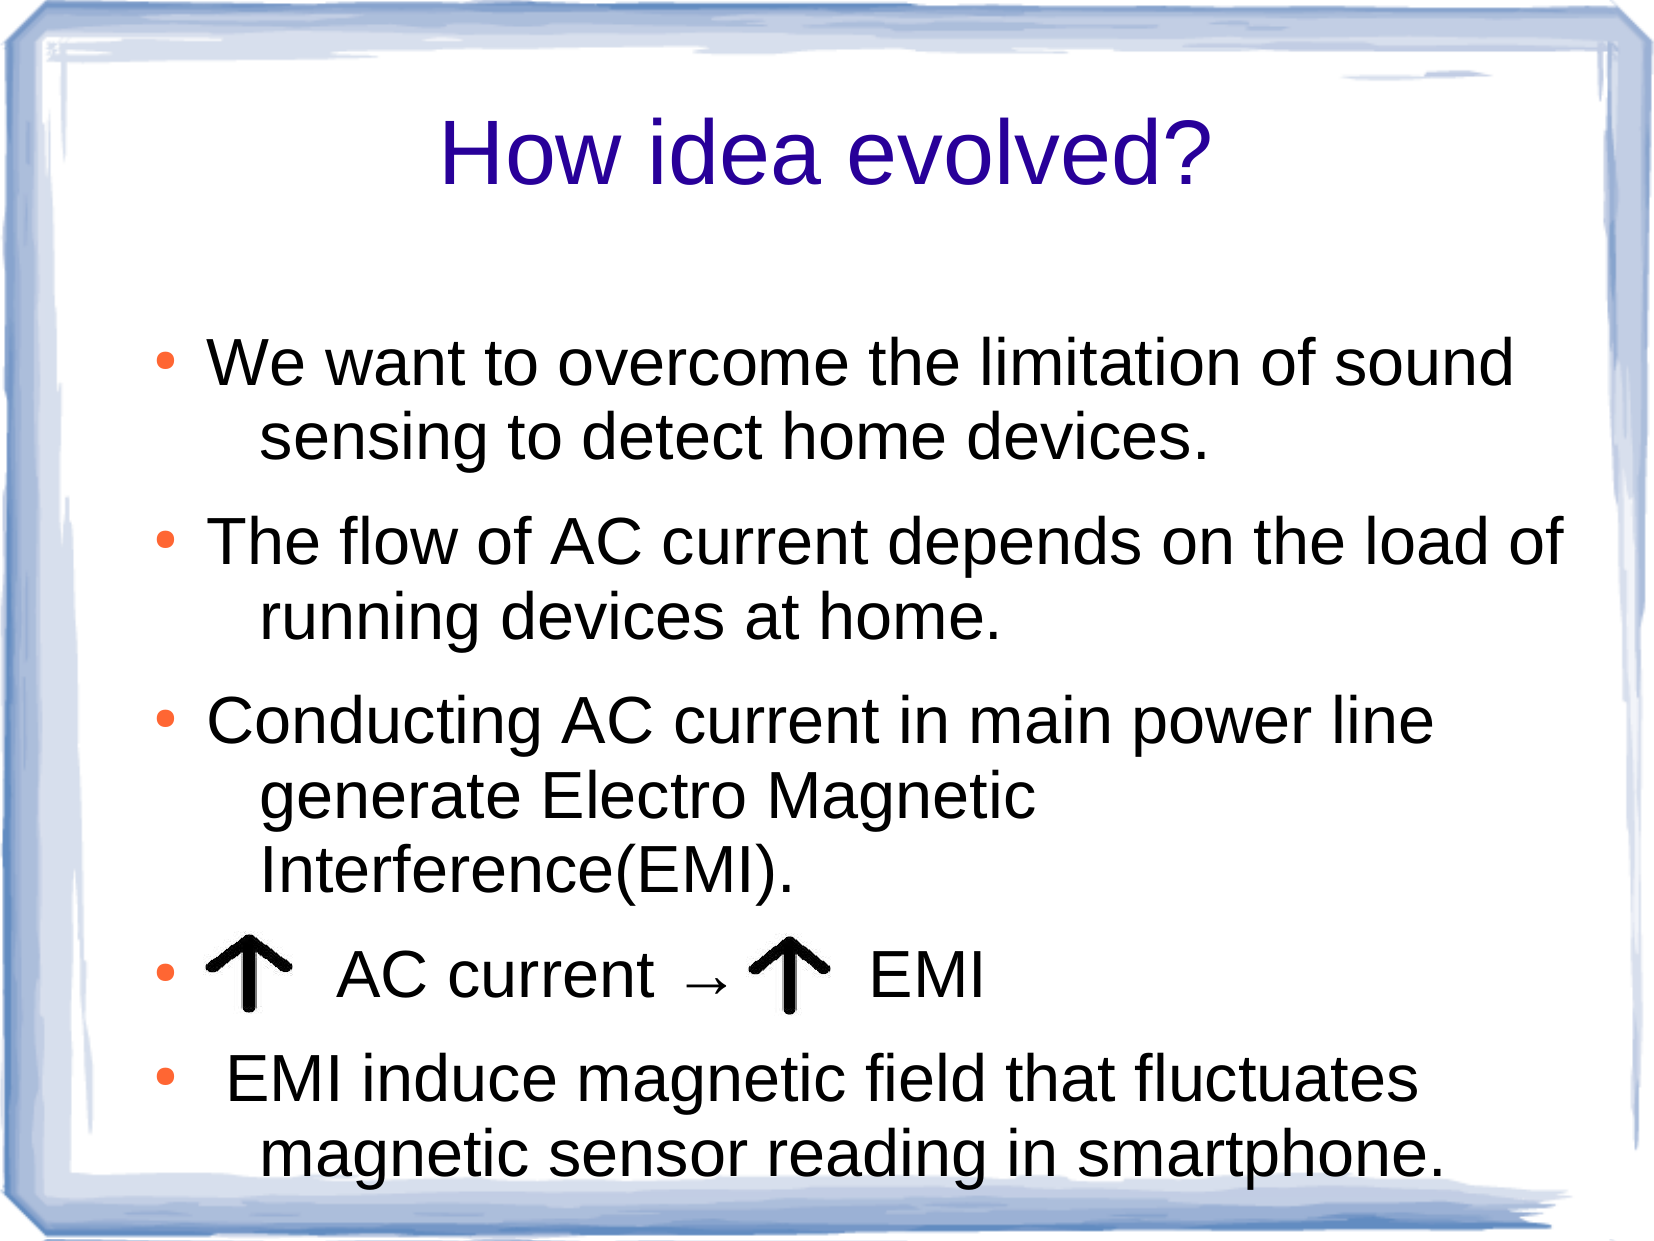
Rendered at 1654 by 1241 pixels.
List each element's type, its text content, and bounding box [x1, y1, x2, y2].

list We want to overcome the limitation of sound sensing to detect home devices. The flow of AC current depends on the load of running devices at home. Conducting AC current in main power line generate Electro Magnetic Interference(EMI). AC current → EMI EMI induce magnetic field that fluctuates magnetic sensor reading in smartphone. [118, 324, 1571, 1241]
picture [193, 931, 306, 1015]
picture [737, 933, 843, 1017]
picture [0, 0, 1654, 1241]
title How idea evolved? [82, 56, 1571, 250]
